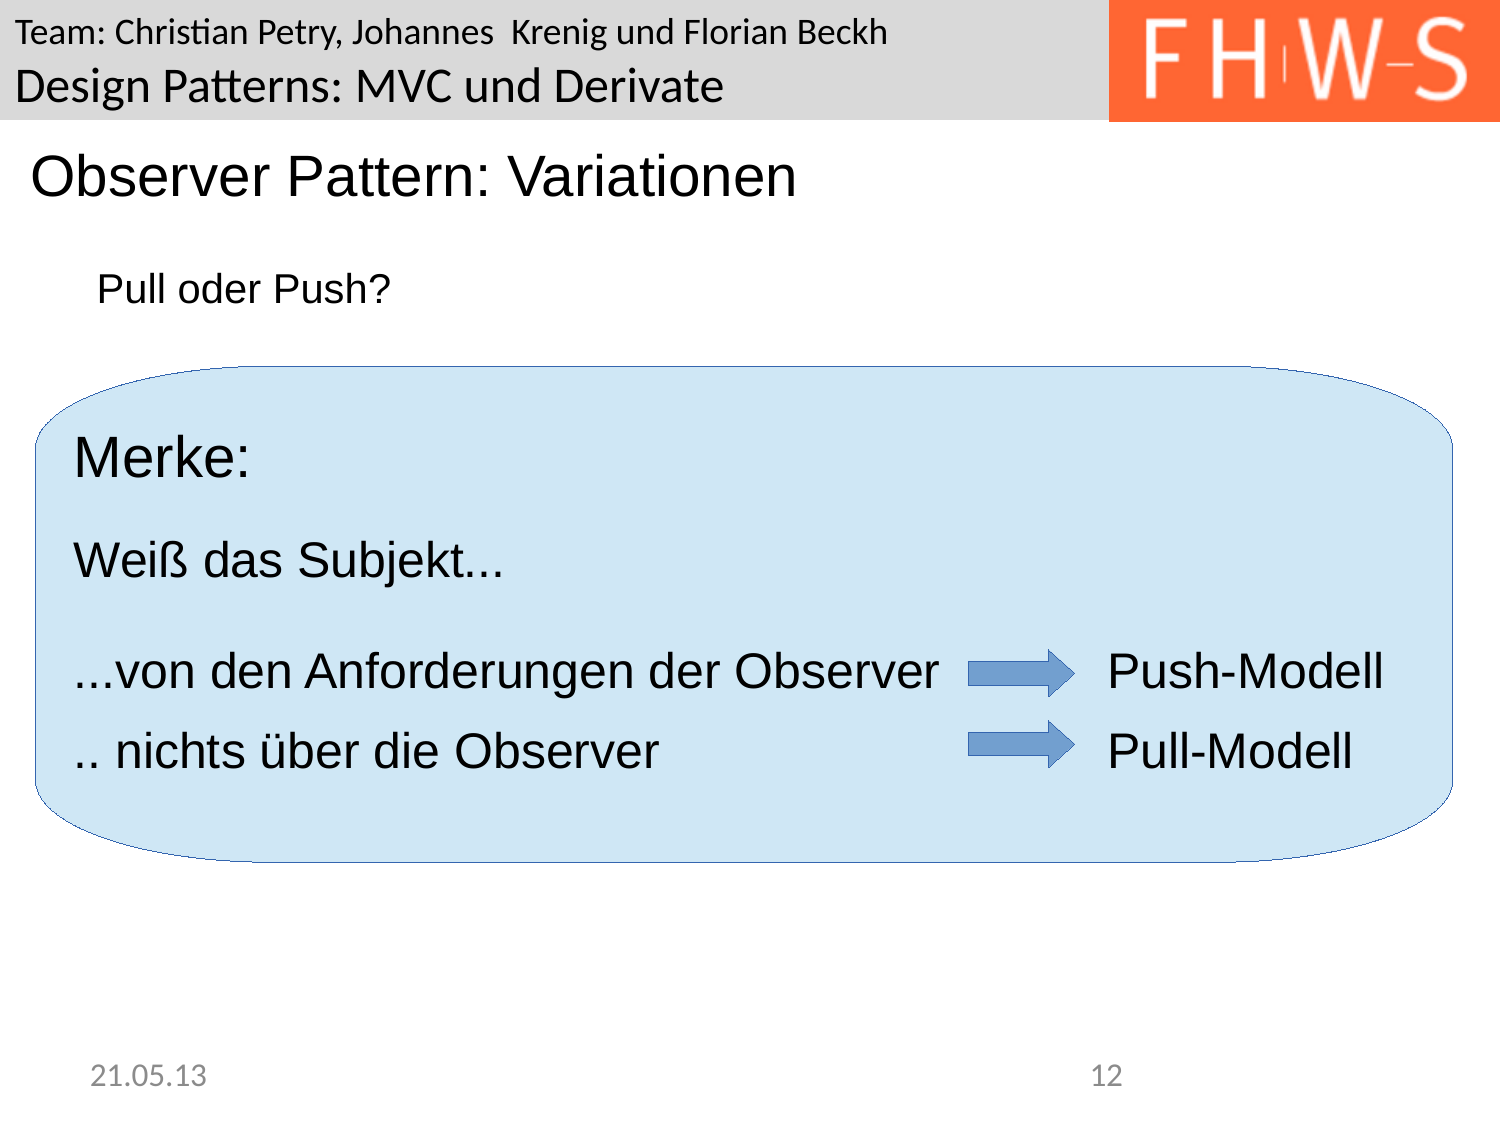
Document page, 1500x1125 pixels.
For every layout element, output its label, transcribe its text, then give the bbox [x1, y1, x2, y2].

text_box <Nummer> [1074, 1042, 1425, 1103]
text_box [35, 366, 1453, 863]
picture [1109, 0, 1500, 122]
text_box Observer Pattern: Variationen [15, 141, 975, 206]
text_box Merke: Weiß das Subjekt... ...von den Anforderungen der Observer Push-Modell .. nichts über die Observer Pull-Modell [59, 417, 1418, 787]
text_box 21.05.13 [74, 1042, 425, 1103]
text_box Pull oder Push? [81, 254, 496, 330]
